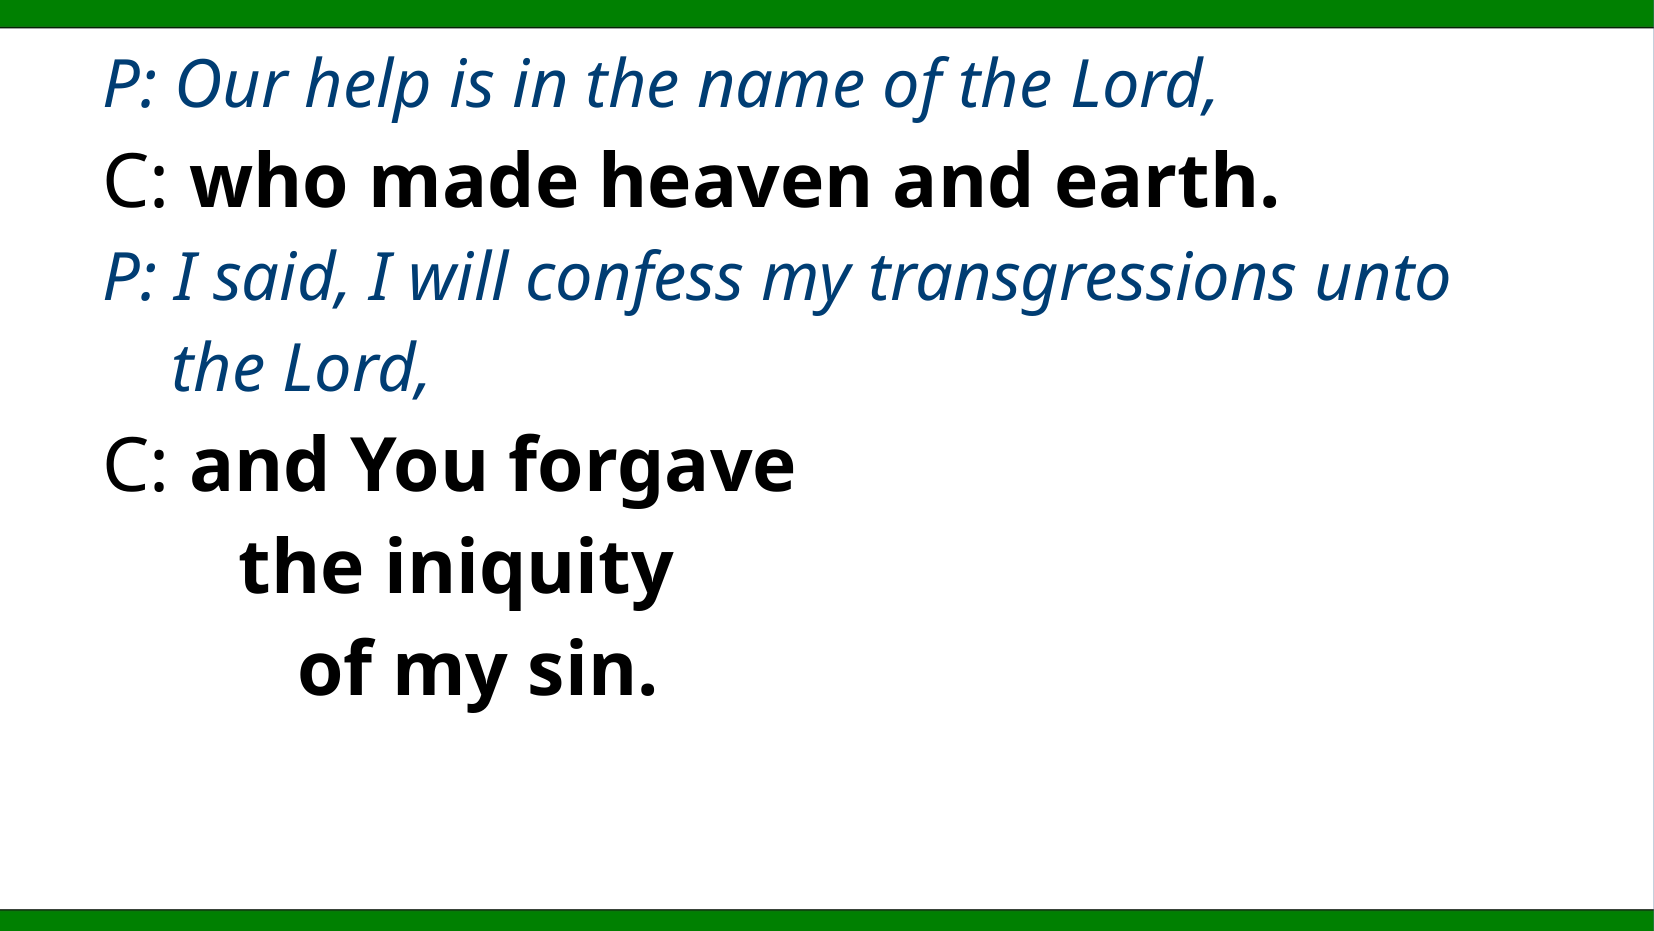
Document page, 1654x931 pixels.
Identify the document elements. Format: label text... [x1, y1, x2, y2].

picture [0, 0, 1654, 931]
text_box P: Our help is in the name of the Lord, C: who made heaven and earth. P: I said, I will confess my transgressions unto the Lord, C: and You forgave the iniquity of my sin. [87, 28, 1573, 710]
